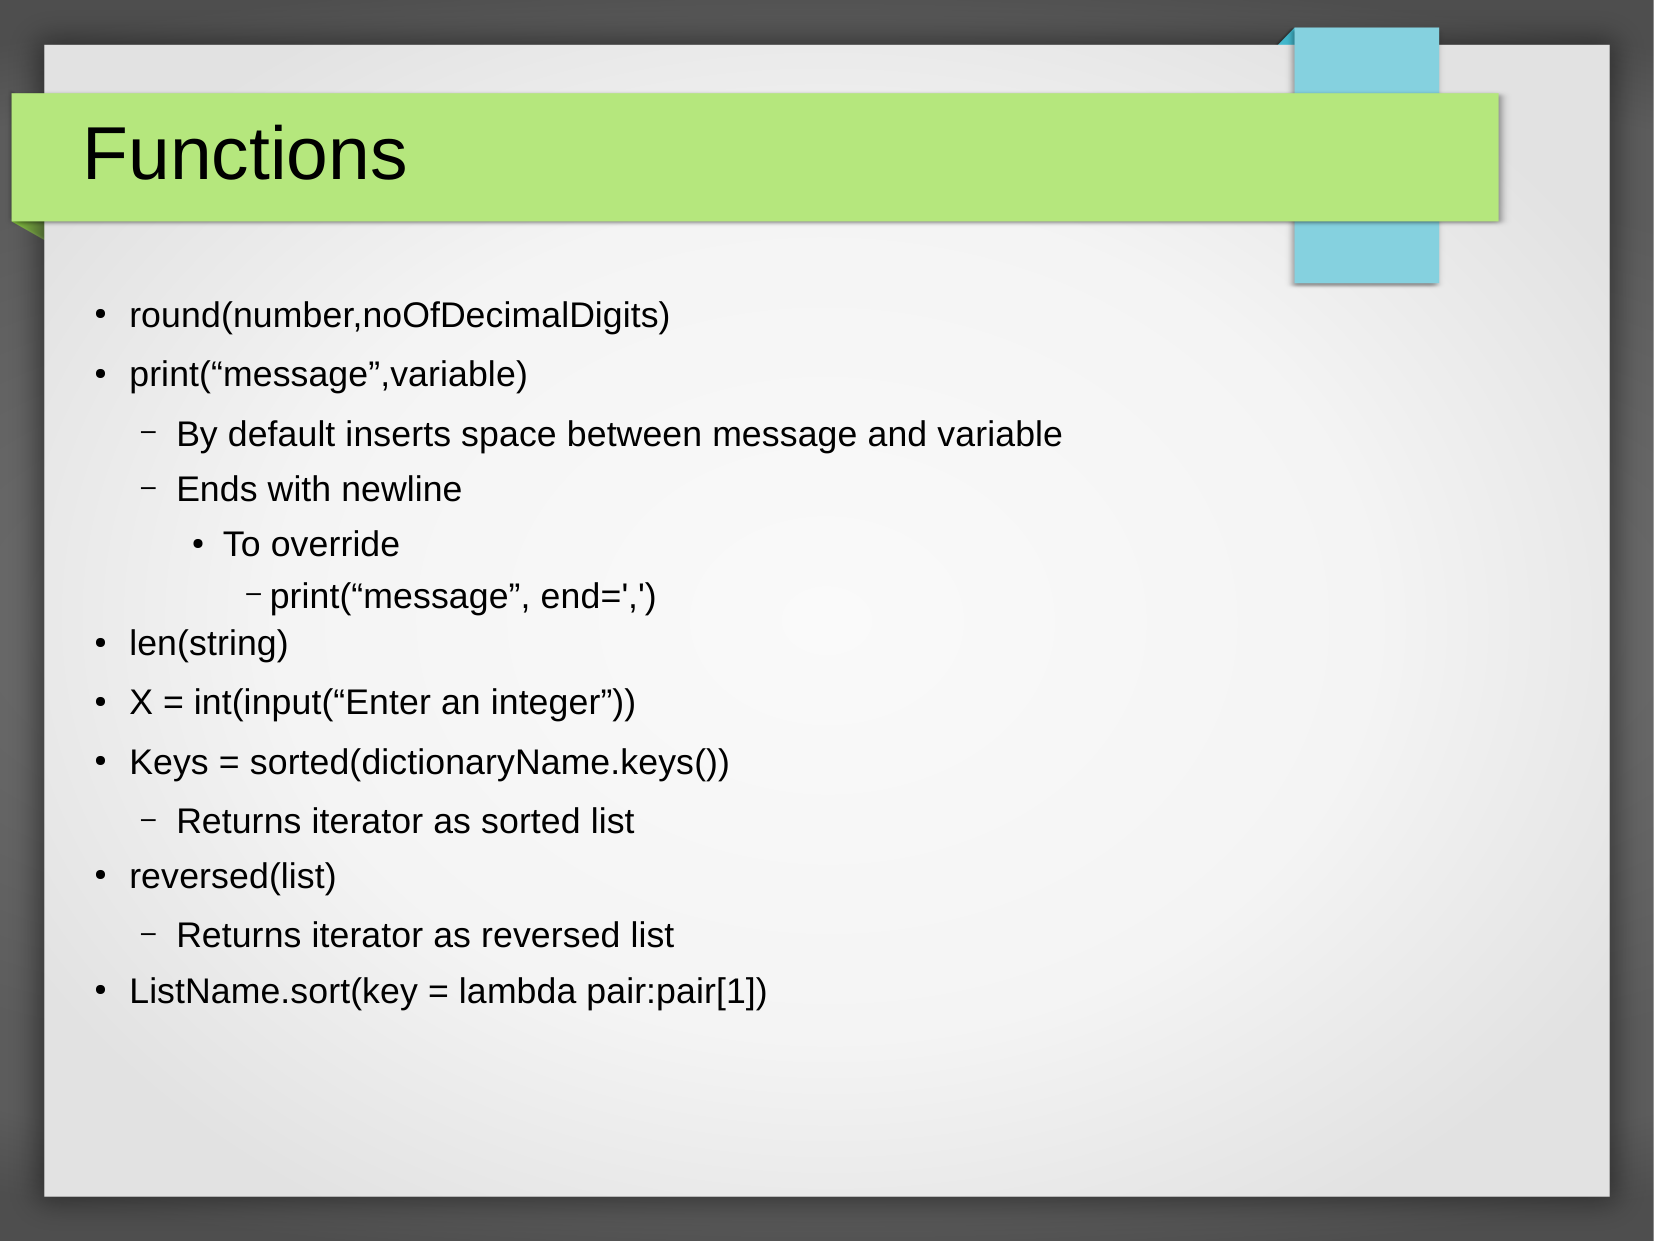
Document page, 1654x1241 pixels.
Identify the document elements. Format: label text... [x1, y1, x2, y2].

list round(number,noOfDecimalDigits) print(“message”,variable) By default inserts space between message and variable Ends with newline To override print(“message”, end=',') len(string) X = int(input(“Enter an integer”)) Keys = sorted(dictionaryName.keys()) Returns iterator as sorted list reversed(list) Returns iterator as reversed list ListName.sort(key = lambda pair:pair[1]) [82, 295, 1571, 1015]
title Functions [82, 94, 1264, 213]
picture [0, 0, 1654, 1241]
